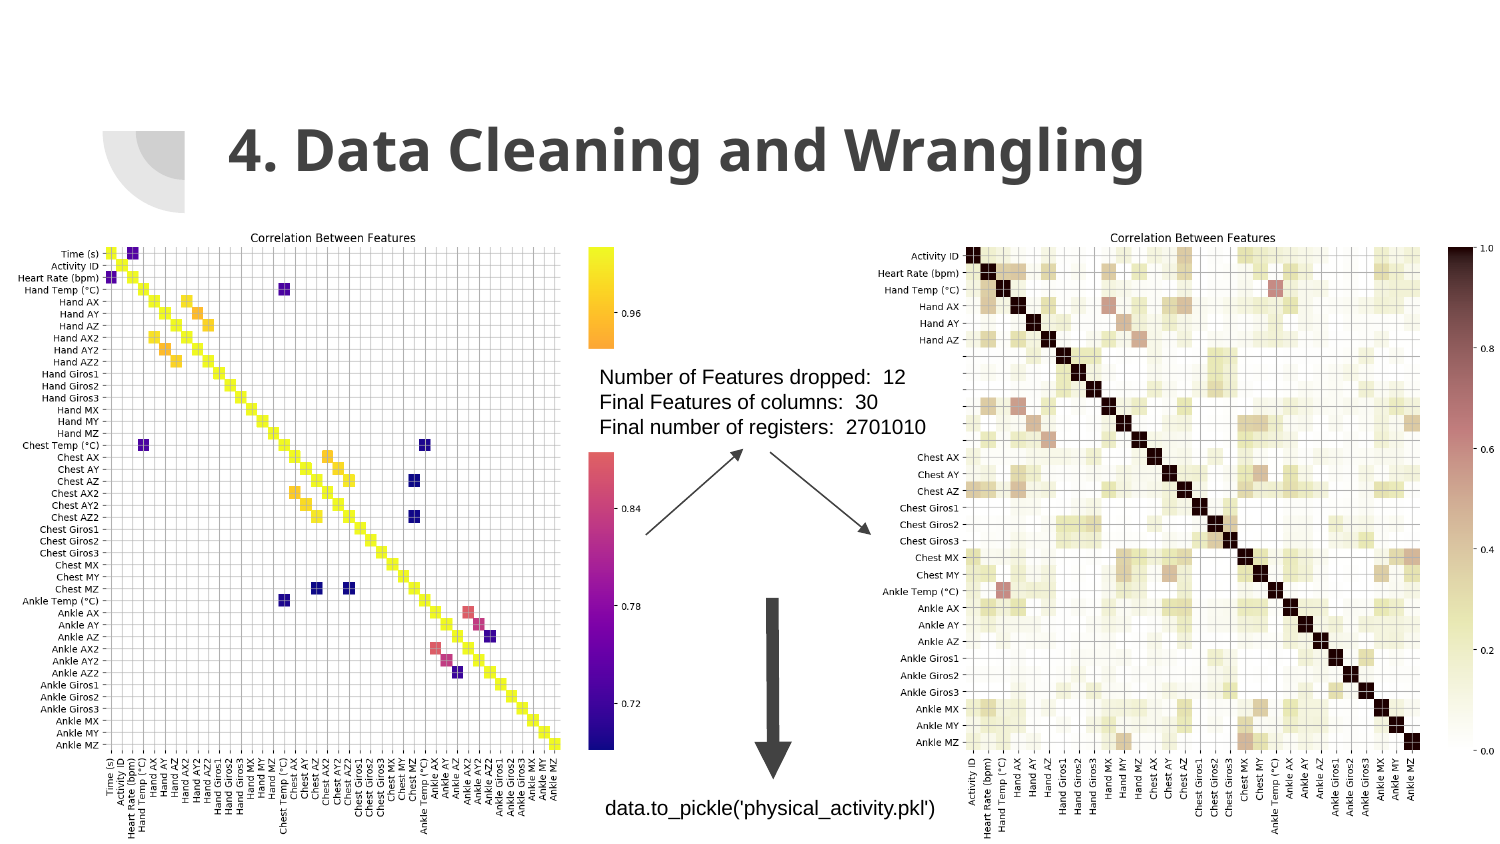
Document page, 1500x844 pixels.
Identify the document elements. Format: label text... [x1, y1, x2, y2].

text_box Number of Features dropped: 12 Final Features of columns: 30 Final number of registers: 2701010 [584, 348, 963, 453]
title 4. Data Cleaning and Wrangling [213, 98, 1368, 263]
picture [11, 226, 647, 844]
picture [871, 226, 1500, 844]
text_box data.to_pickle('physical_activity.pkl') [590, 779, 957, 838]
